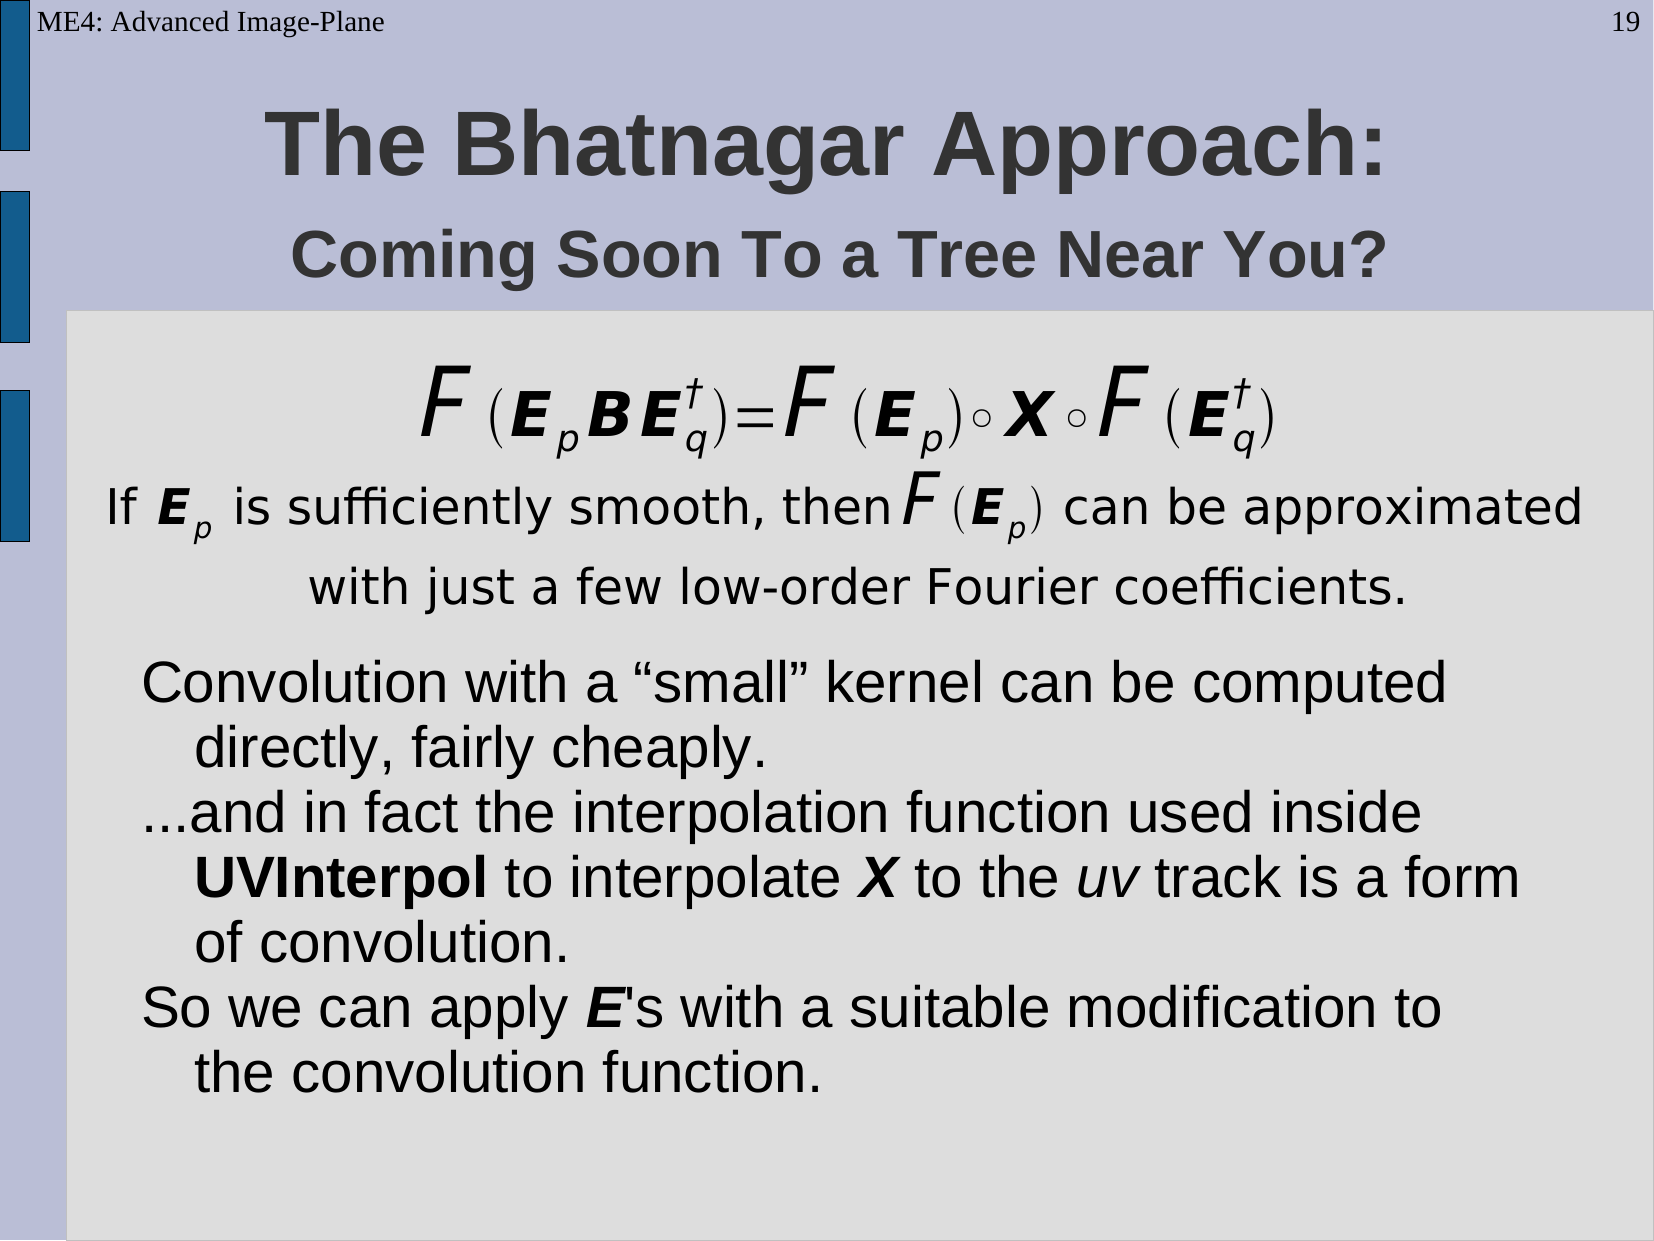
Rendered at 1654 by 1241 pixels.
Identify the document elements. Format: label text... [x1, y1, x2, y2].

chart [99, 354, 1595, 620]
list Convolution with a “small” kernel can be computed directly, fairly cheaply. ...and in fact the interpolation function used inside UVInterpol to interpolate X to the uv track is a form of convolution. So we can apply E's with a suitable modification to the convolution function. [123, 649, 1536, 1241]
title The Bhatnagar Approach: Coming Soon To a Tree Near You? [121, 87, 1534, 302]
